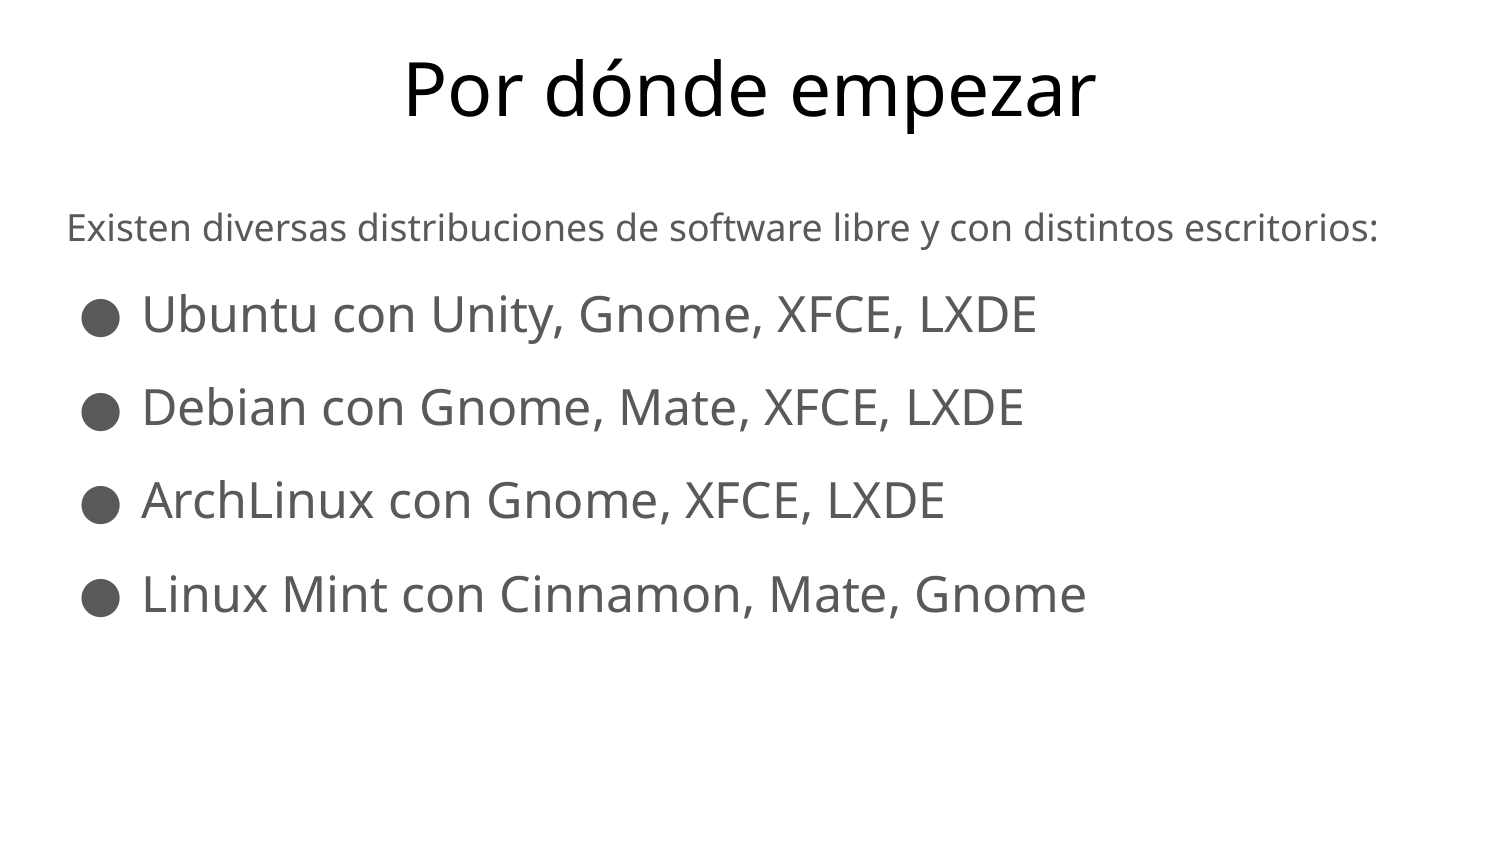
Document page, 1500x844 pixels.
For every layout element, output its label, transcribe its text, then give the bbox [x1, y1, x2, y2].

list Existen diversas distribuciones de software libre y con distintos escritorios: Ubuntu con Unity, Gnome, XFCE, LXDE Debian con Gnome, Mate, XFCE, LXDE ArchLinux con Gnome, XFCE, LXDE Linux Mint con Cinnamon, Mate, Gnome [51, 189, 1449, 663]
title Por dónde empezar [51, 26, 1449, 139]
